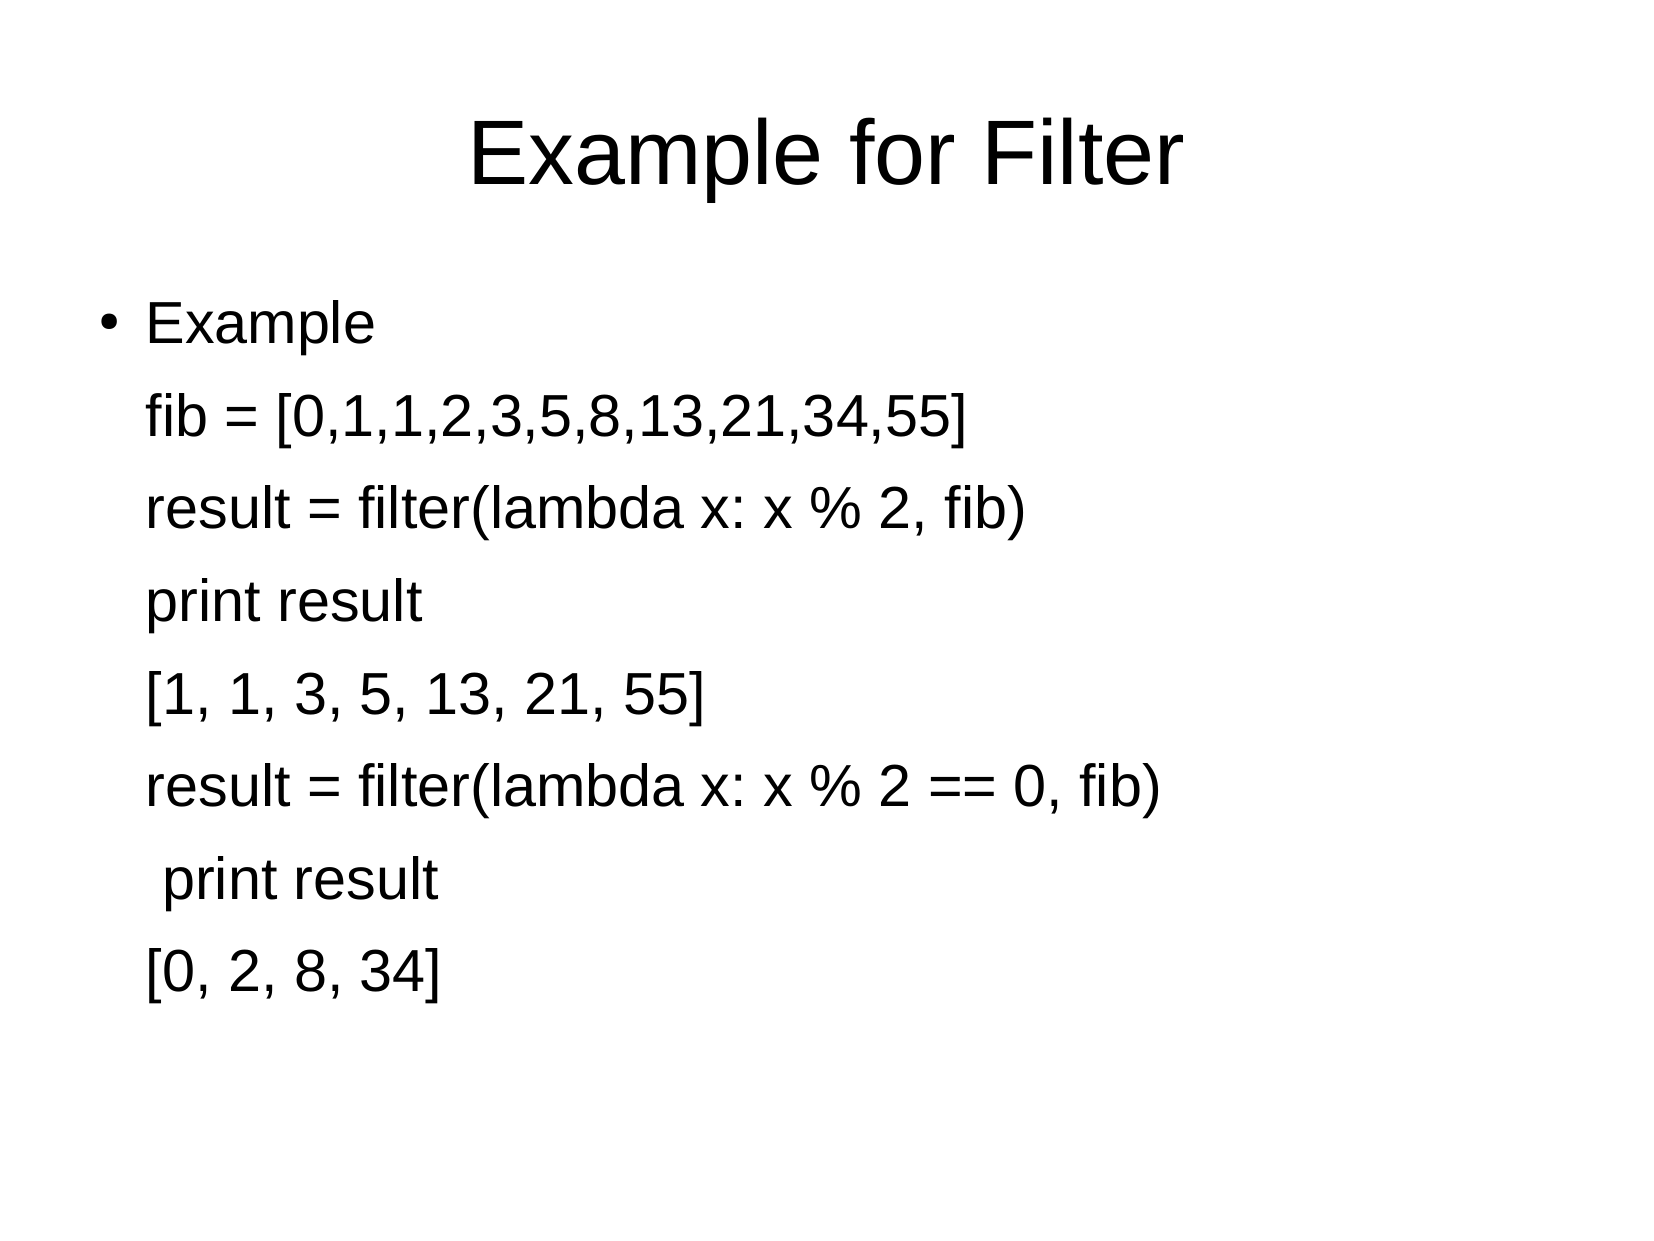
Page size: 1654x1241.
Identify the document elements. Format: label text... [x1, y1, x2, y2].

list Example fib = [0,1,1,2,3,5,8,13,21,34,55] result = filter(lambda x: x % 2, fib) print result [1, 1, 3, 5, 13, 21, 55] result = filter(lambda x: x % 2 == 0, fib) print result [0, 2, 8, 34] [82, 290, 1571, 1010]
title Example for Filter [82, 49, 1571, 257]
